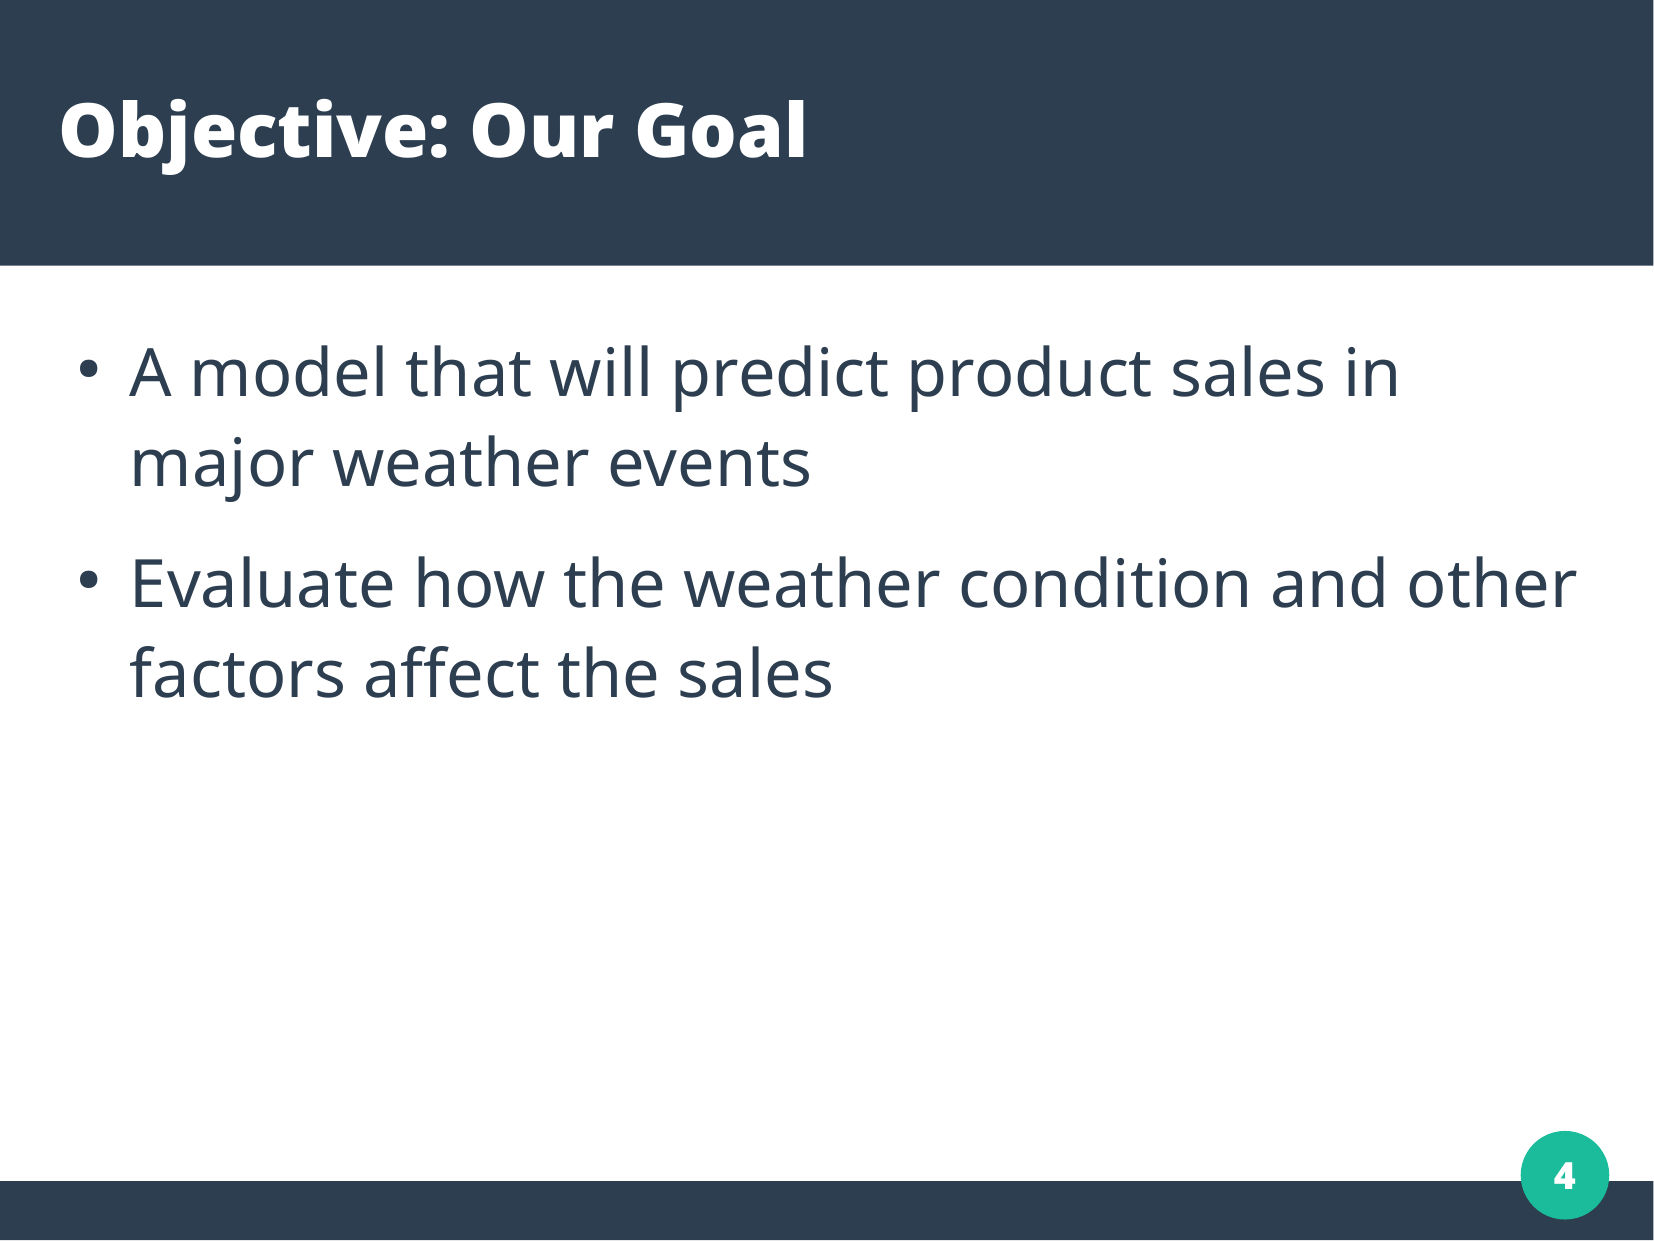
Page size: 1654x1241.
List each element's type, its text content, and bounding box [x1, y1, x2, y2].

title Objective: Our Goal [59, 49, 1595, 207]
list A model that will predict product sales in major weather events Evaluate how the weather condition and other factors affect the sales [59, 324, 1595, 1152]
